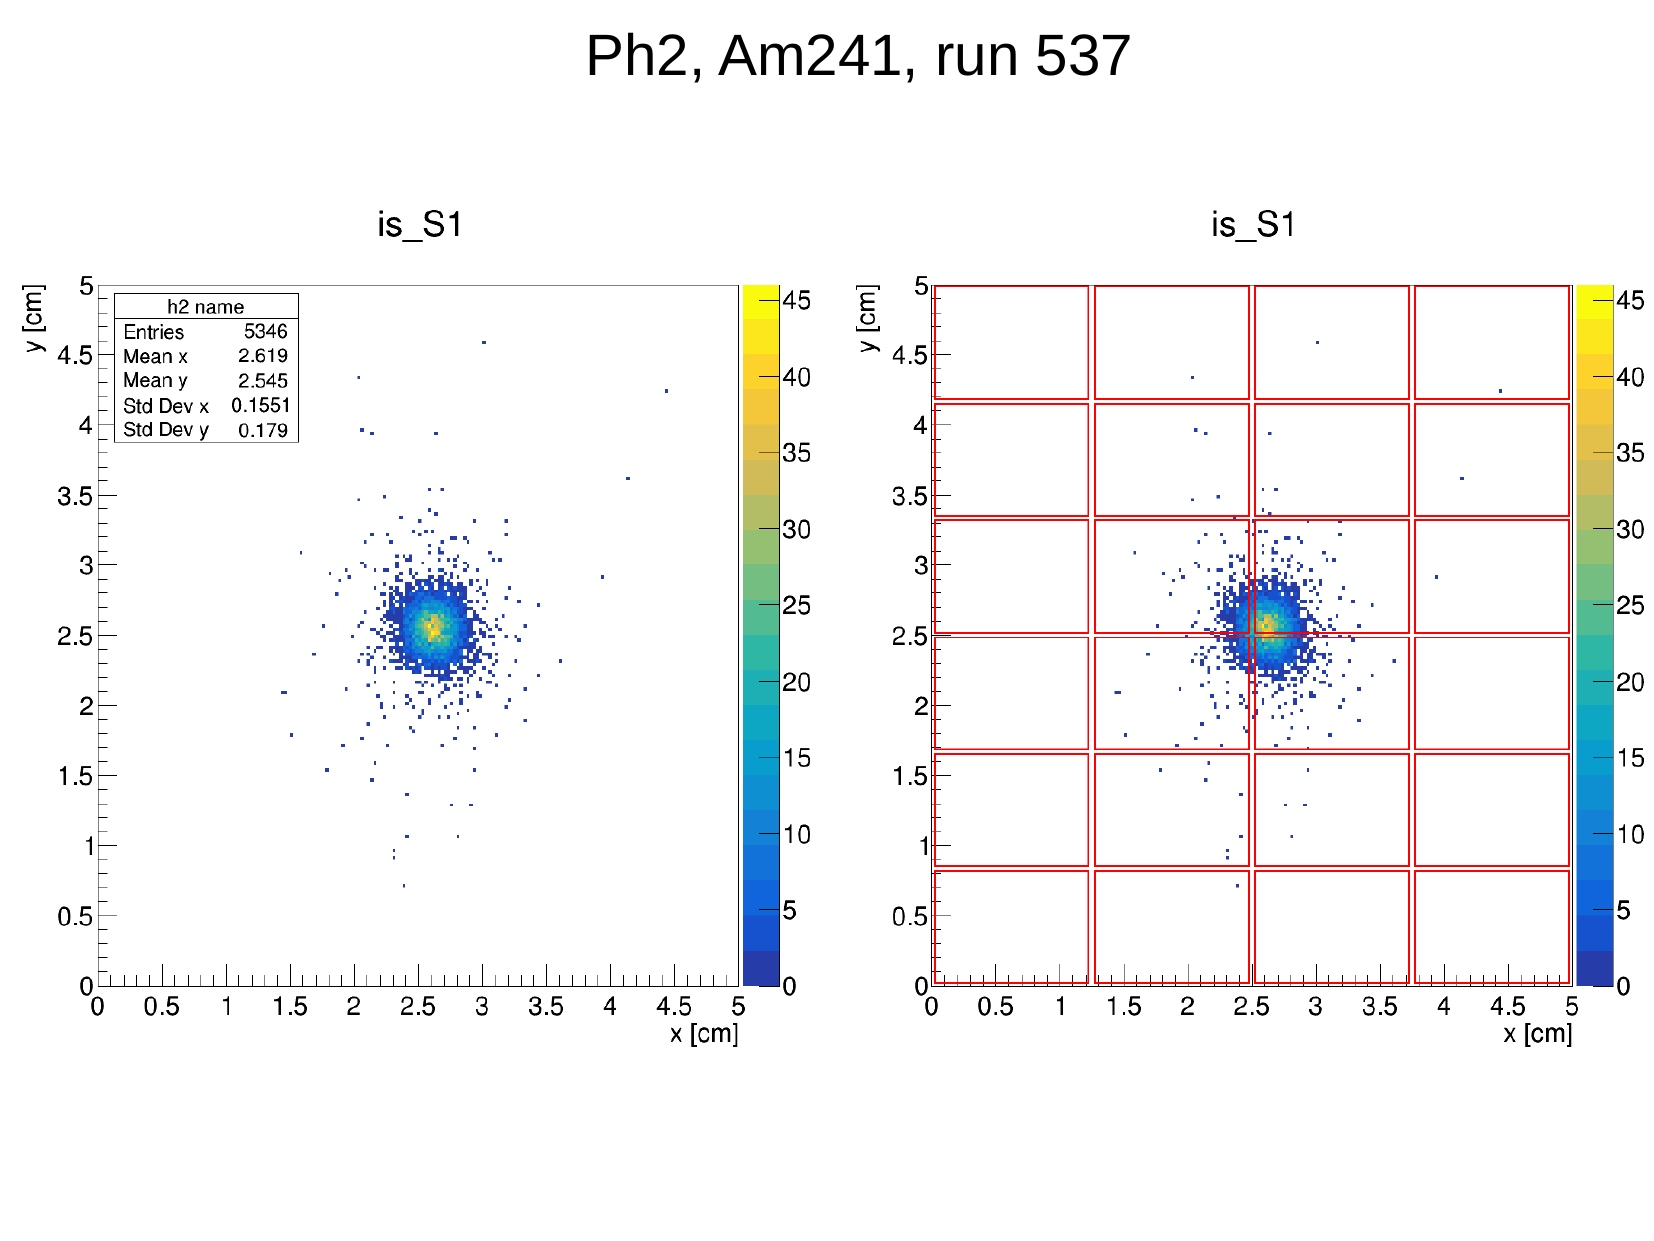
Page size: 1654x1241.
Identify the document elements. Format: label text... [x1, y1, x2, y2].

text_box Ph2, Am241, run 537 [518, 15, 1201, 151]
picture [6, 193, 1654, 1054]
